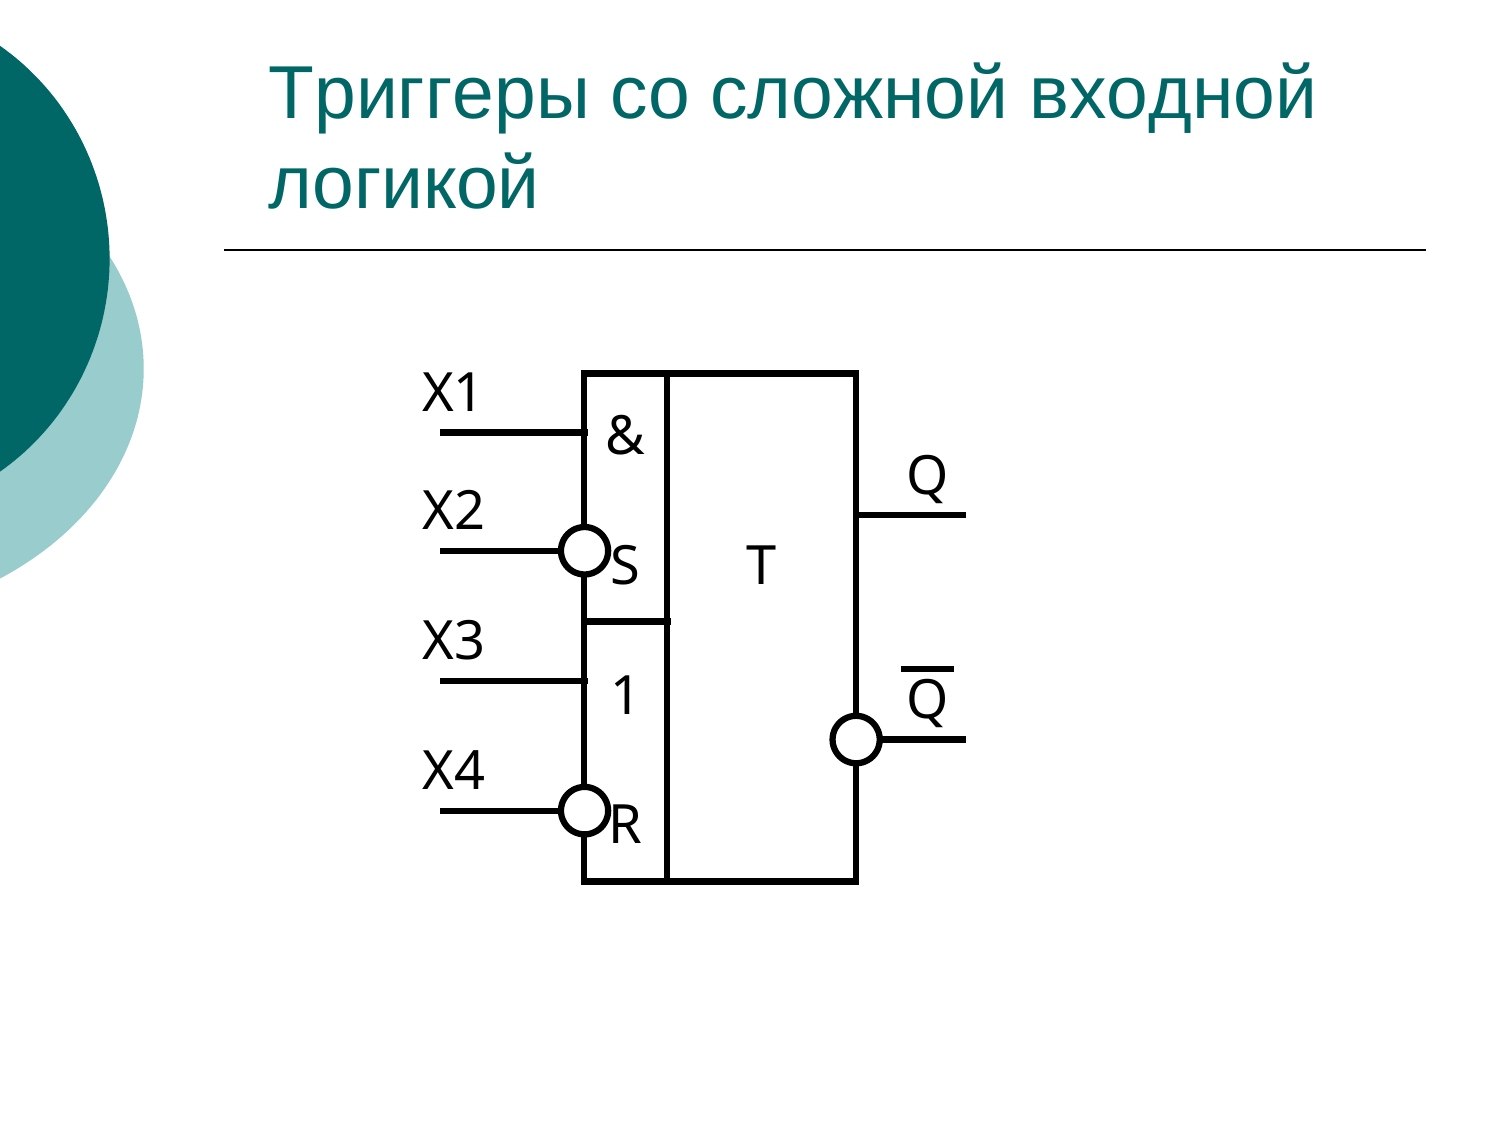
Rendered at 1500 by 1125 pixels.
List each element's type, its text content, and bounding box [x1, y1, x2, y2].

title Триггеры со сложной входной логикой [254, 11, 1431, 232]
text_box [832, 715, 880, 764]
text_box X3 [407, 597, 515, 679]
text_box [560, 786, 609, 835]
text_box T [667, 373, 857, 882]
text_box Q [891, 656, 999, 738]
text_box [560, 527, 609, 575]
text_box X2 [407, 467, 515, 549]
text_box & S 1 R [584, 373, 667, 618]
text_box X4 [407, 727, 515, 809]
text_box & S 1 R [584, 625, 667, 882]
text_box Q [891, 432, 999, 513]
text_box X1 [407, 349, 515, 431]
